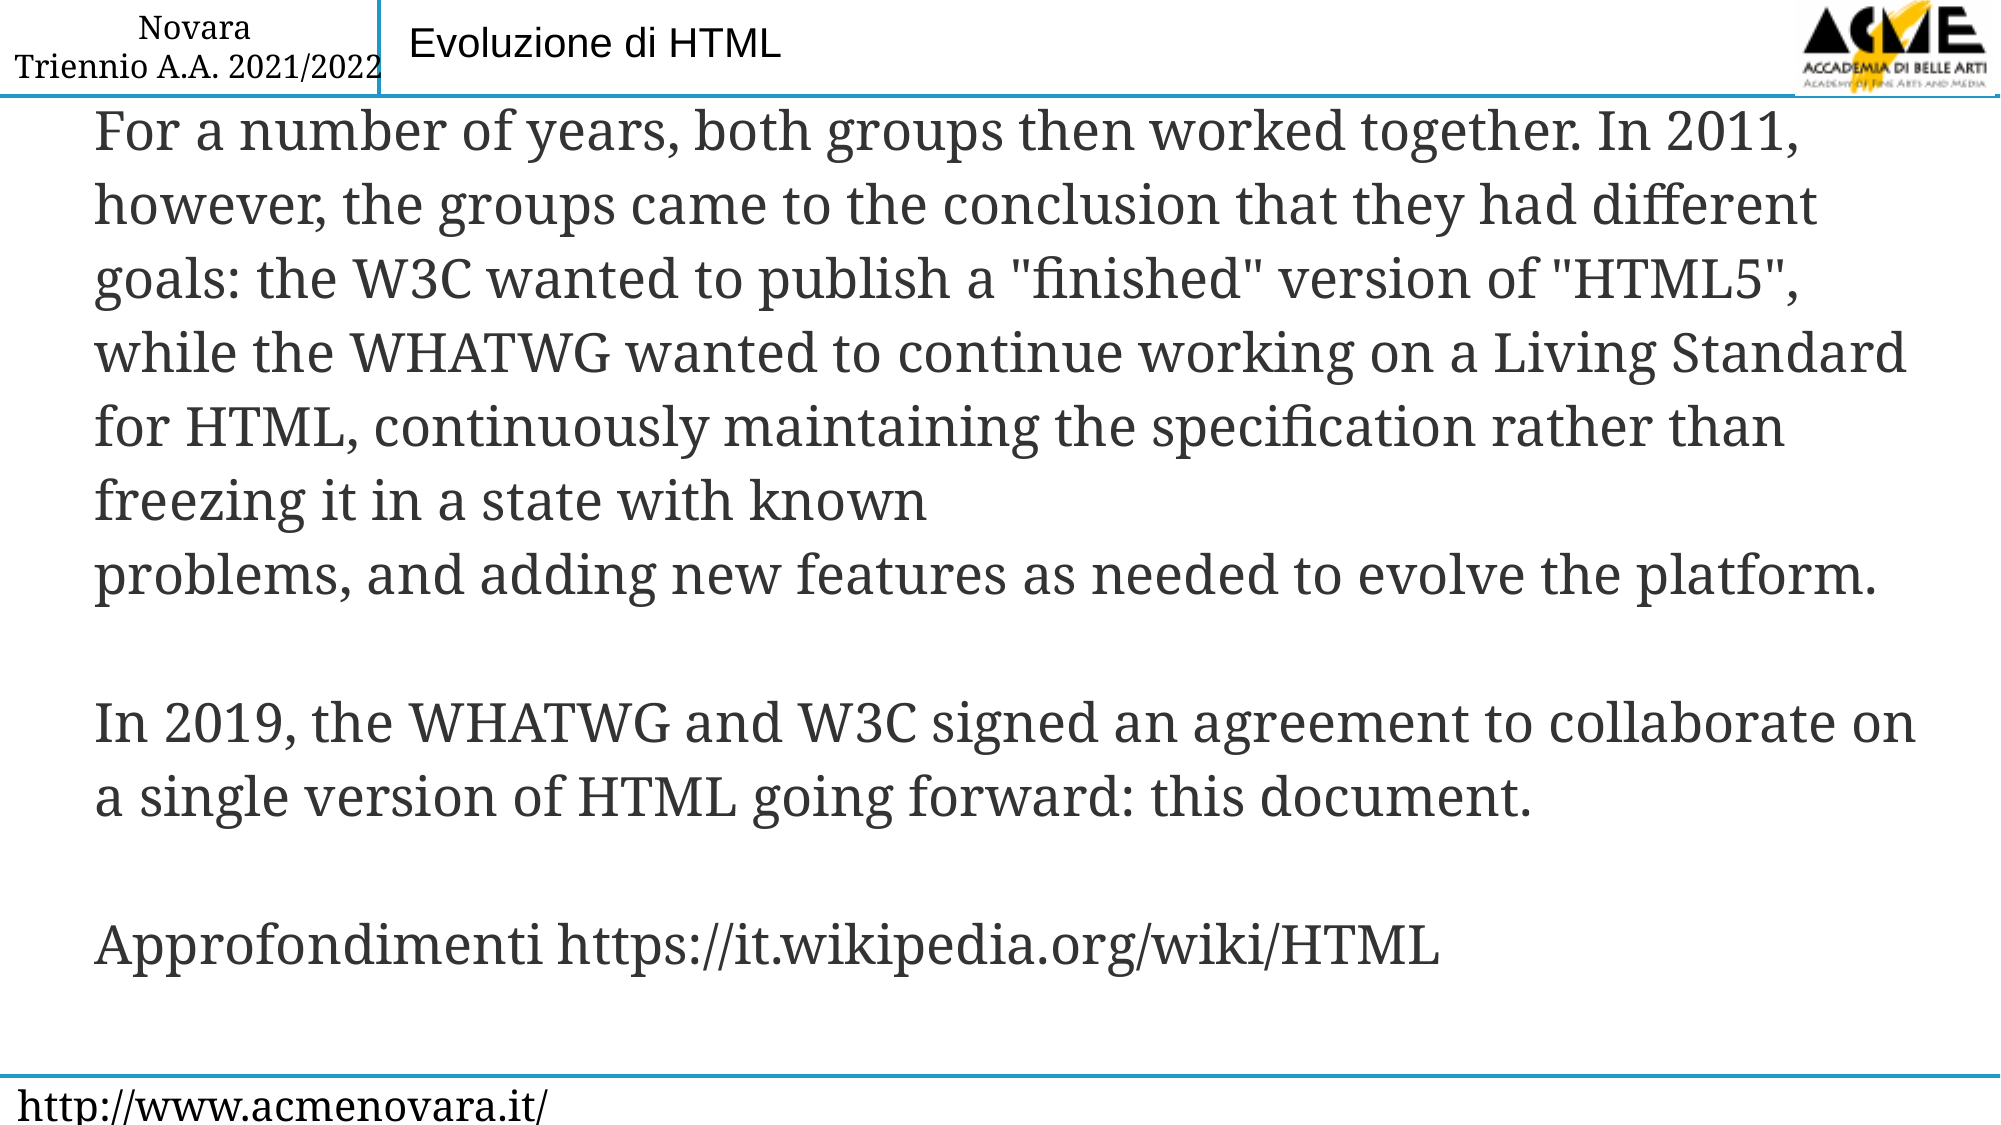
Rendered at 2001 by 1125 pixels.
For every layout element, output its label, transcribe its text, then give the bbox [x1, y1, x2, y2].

picture [0, 1074, 2001, 1078]
list Evoluzione di HTML [393, 11, 1210, 87]
text_box For a number of years, both groups then worked together. In 2011, however, the groups came to the conclusion that they had different goals: the W3C wanted to publish a "finished" version of "HTML5", while the WHATWG wanted to continue working on a Living Standard for HTML, continuously maintaining the specification rather than freezing it in a state with known problems, and adding new features as needed to evolve the platform. In 2019, the WHATWG and W3C signed an agreement to collaborate on a single version of HTML going forward: this document. Approfondimenti https://it.wikipedia.org/wiki/HTML [94, 166, 1926, 908]
picture [0, 0, 2001, 98]
